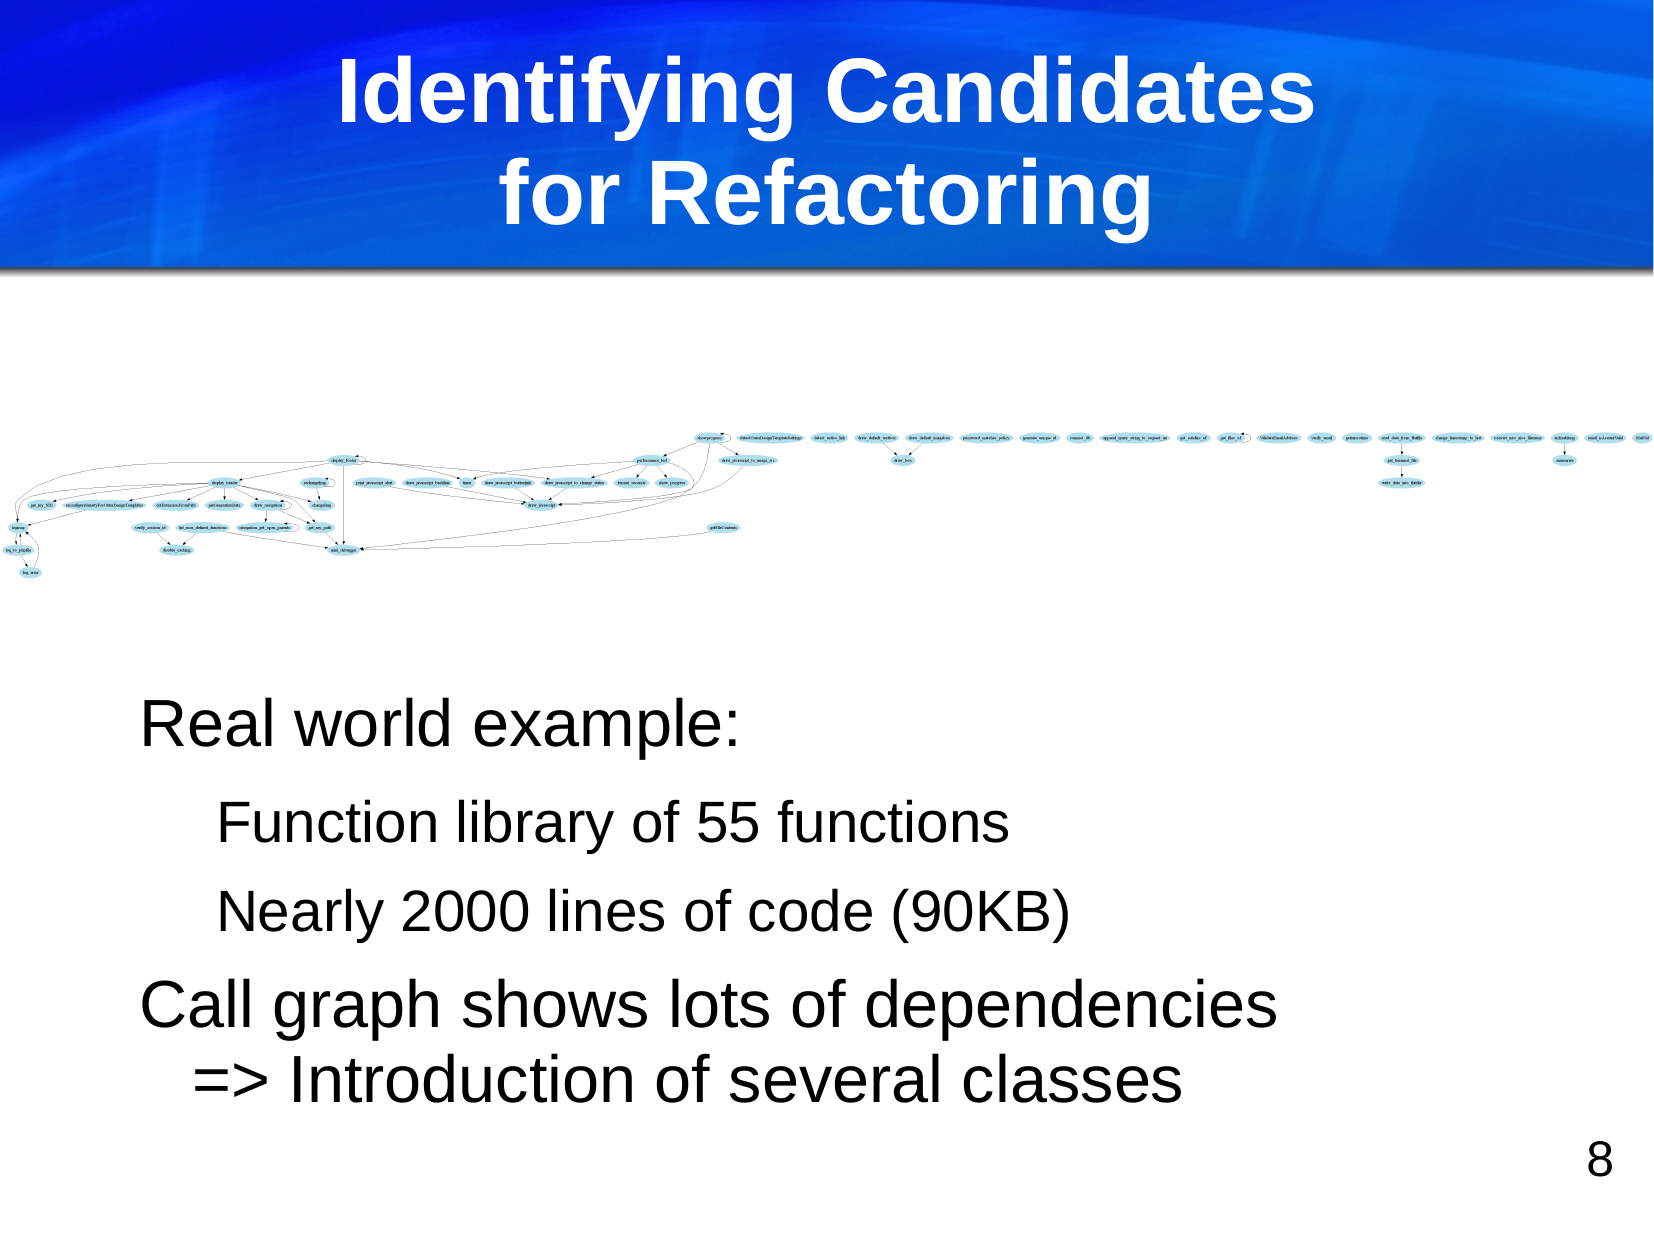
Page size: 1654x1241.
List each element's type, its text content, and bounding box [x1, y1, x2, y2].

title Identifying Candidates for Refactoring [121, 37, 1534, 246]
picture [0, 0, 1654, 1241]
list Real world example: Function library of 55 functions Nearly 2000 lines of code (90KB) Call graph shows lots of dependencies => Introduction of several classes [121, 685, 1534, 1147]
